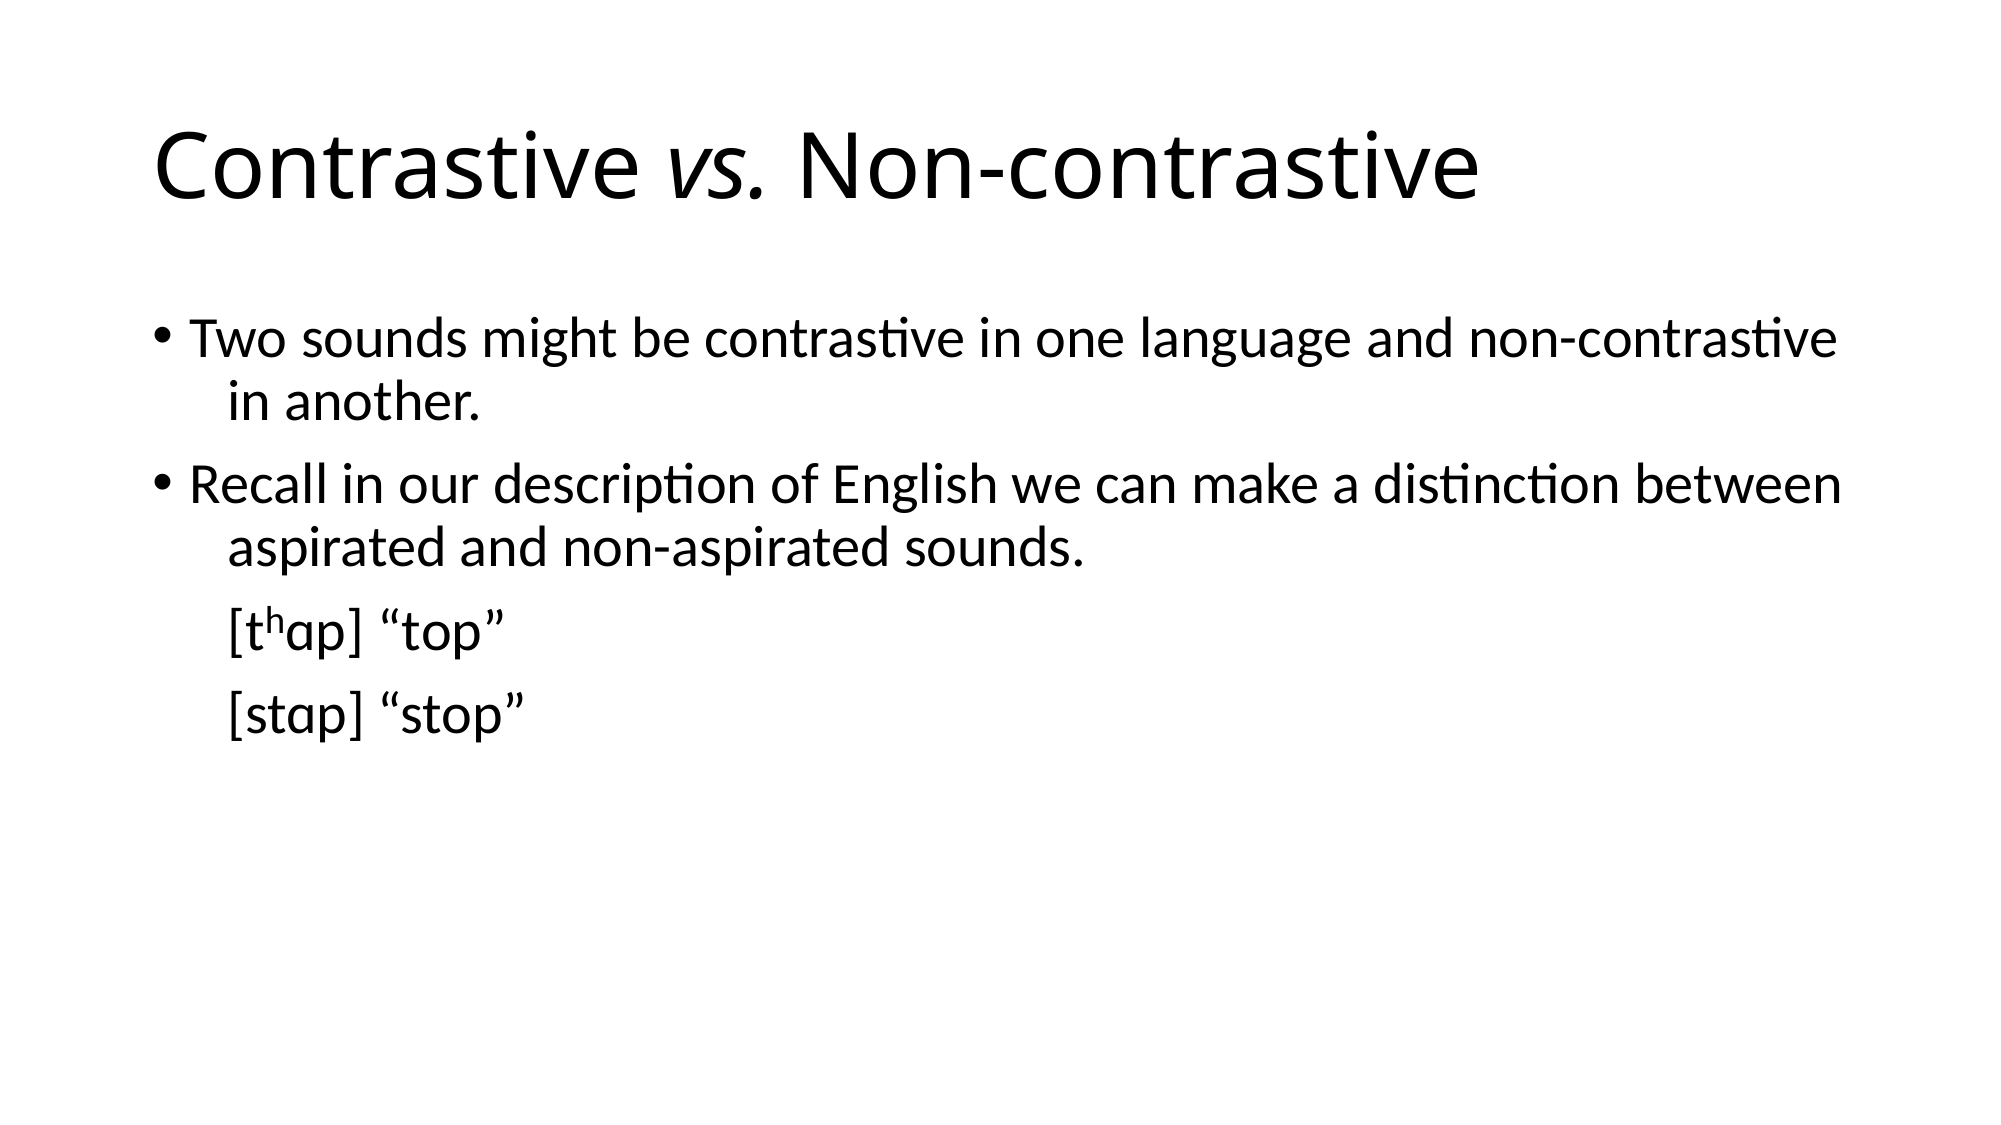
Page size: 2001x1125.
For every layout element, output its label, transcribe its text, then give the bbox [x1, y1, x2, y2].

title Contrastive vs. Non-contrastive [137, 59, 1863, 278]
list Two sounds might be contrastive in one language and non-contrastive in another. Recall in our description of English we can make a distinction between aspirated and non-aspirated sounds. [thɑp] “top” [stɑp] “stop” [137, 299, 1863, 1014]
